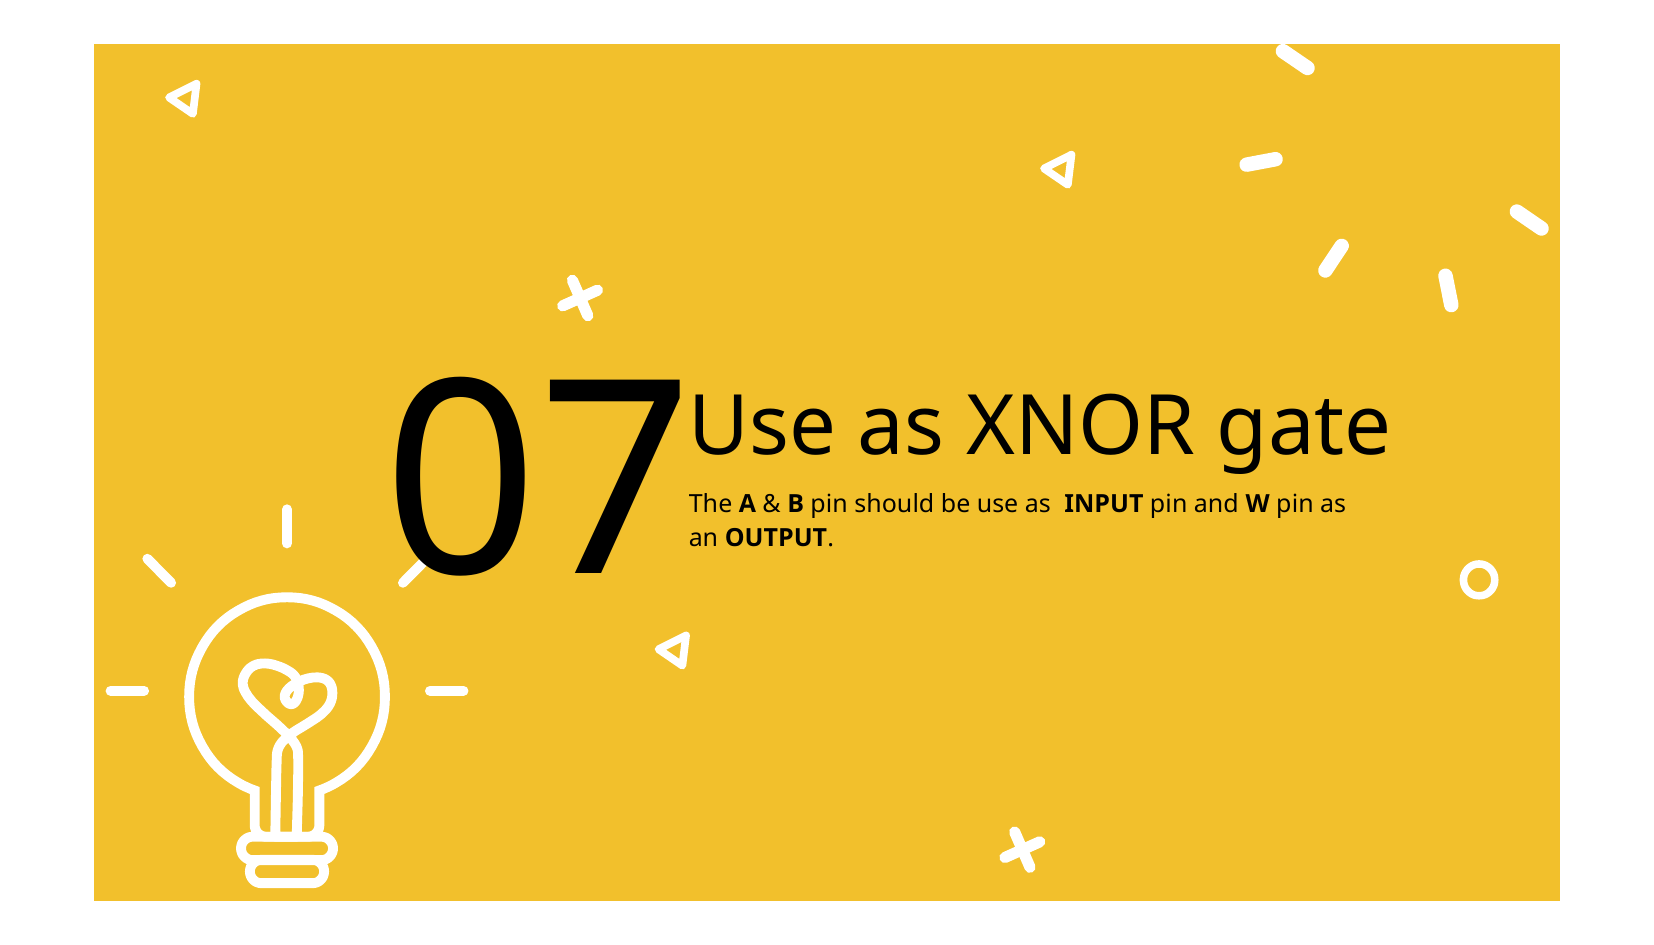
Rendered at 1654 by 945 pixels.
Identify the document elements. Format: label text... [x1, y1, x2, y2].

title Use as XNOR gate [729, 364, 1409, 480]
title 07 [383, 280, 729, 656]
text_box The A & B pin should be use as INPUT pin and W pin as an OUTPUT. [729, 468, 1349, 573]
